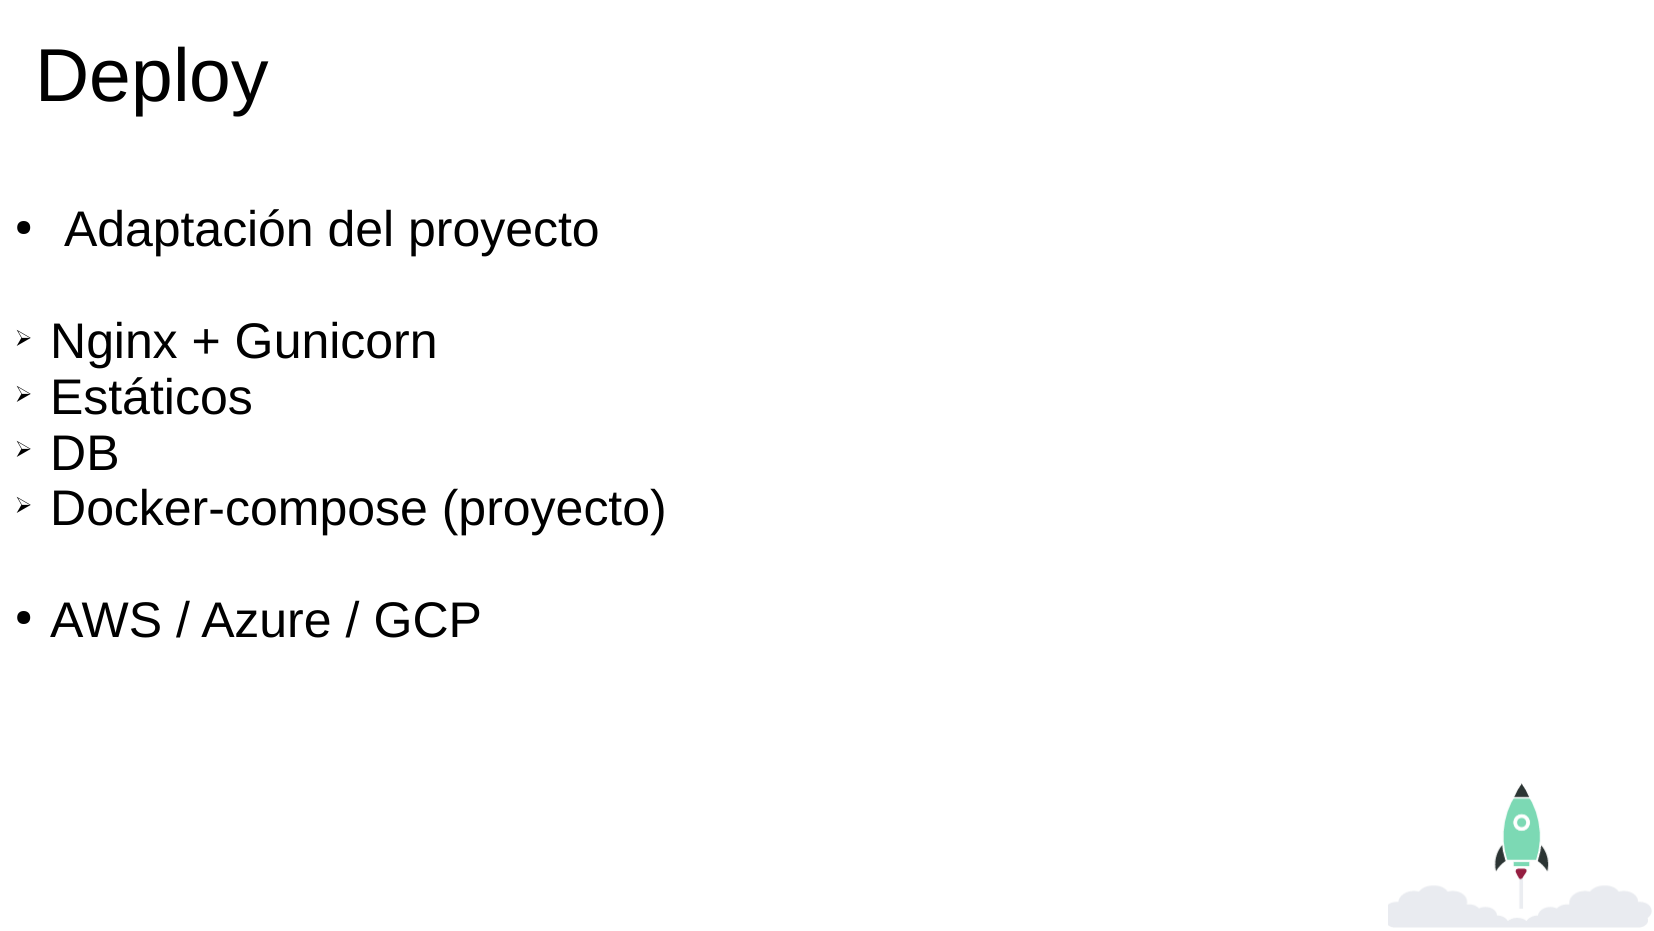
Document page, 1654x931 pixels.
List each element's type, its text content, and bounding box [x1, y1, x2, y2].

text_box Adaptación del proyecto Nginx + Gunicorn Estáticos DB Docker-compose (proyecto) AWS / Azure / GCP [0, 194, 1654, 656]
picture [1387, 778, 1654, 931]
text_box Deploy [0, 0, 1654, 151]
